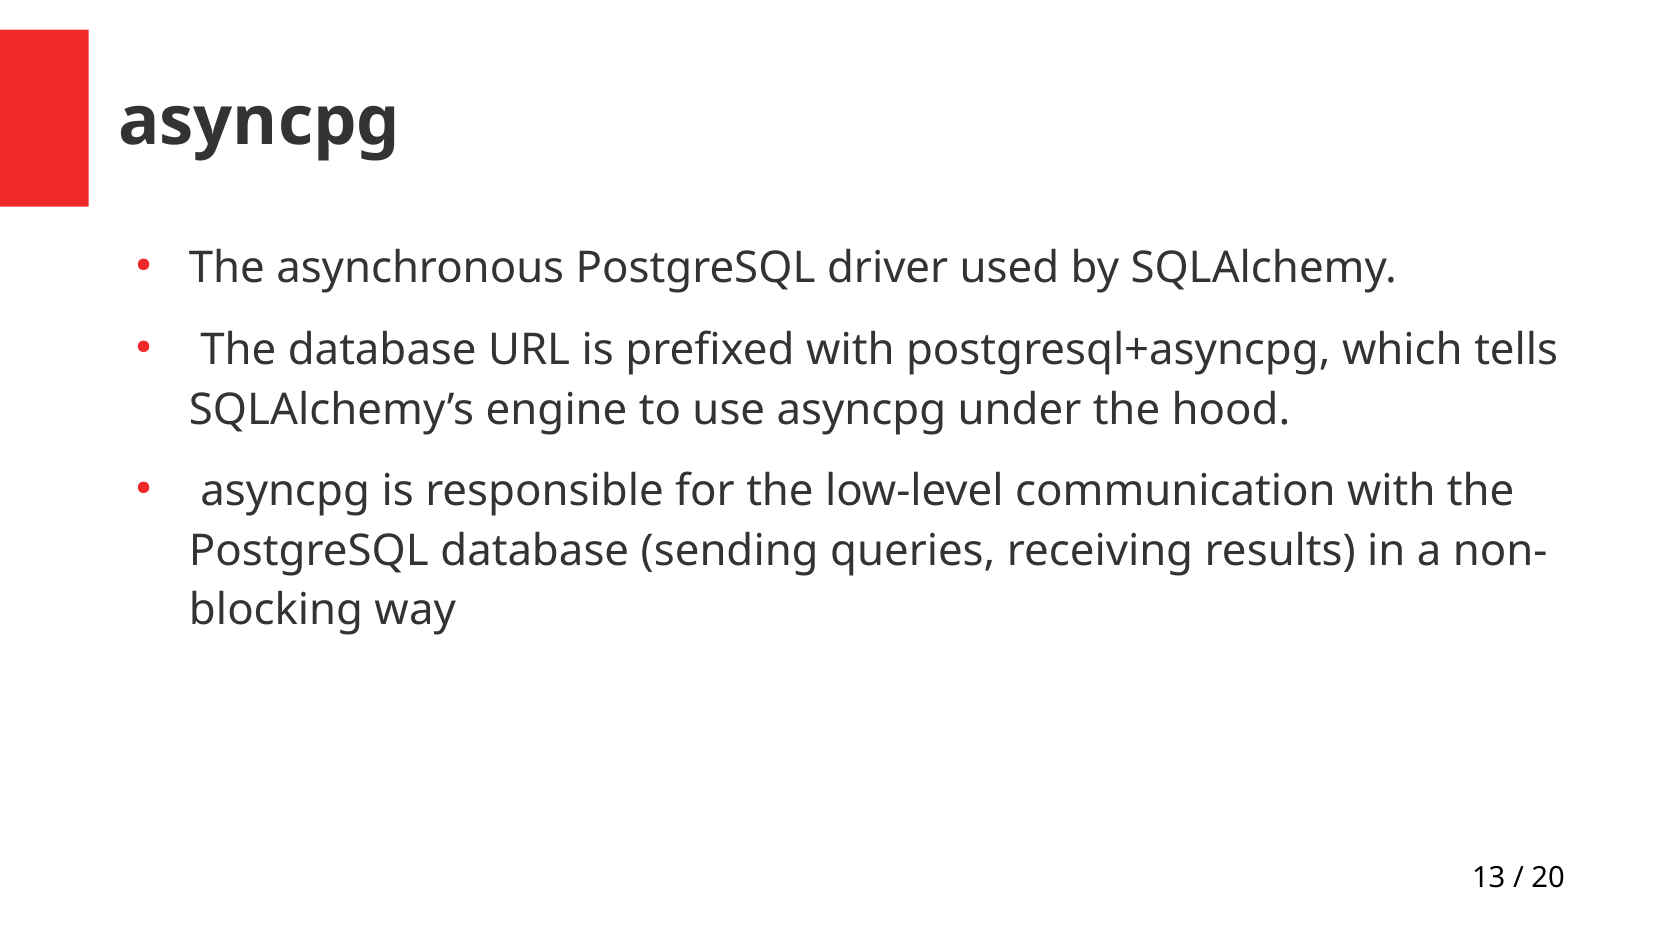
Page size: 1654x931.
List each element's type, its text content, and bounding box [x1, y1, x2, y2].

list The asynchronous PostgreSQL driver used by SQLAlchemy. The database URL is prefixed with postgresql+asyncpg, which tells SQLAlchemy’s engine to use asyncpg under the hood. asyncpg is responsible for the low-level communication with the PostgreSQL database (sending queries, receiving results) in a non-blocking way [118, 236, 1595, 798]
title asyncpg [118, 29, 1595, 207]
